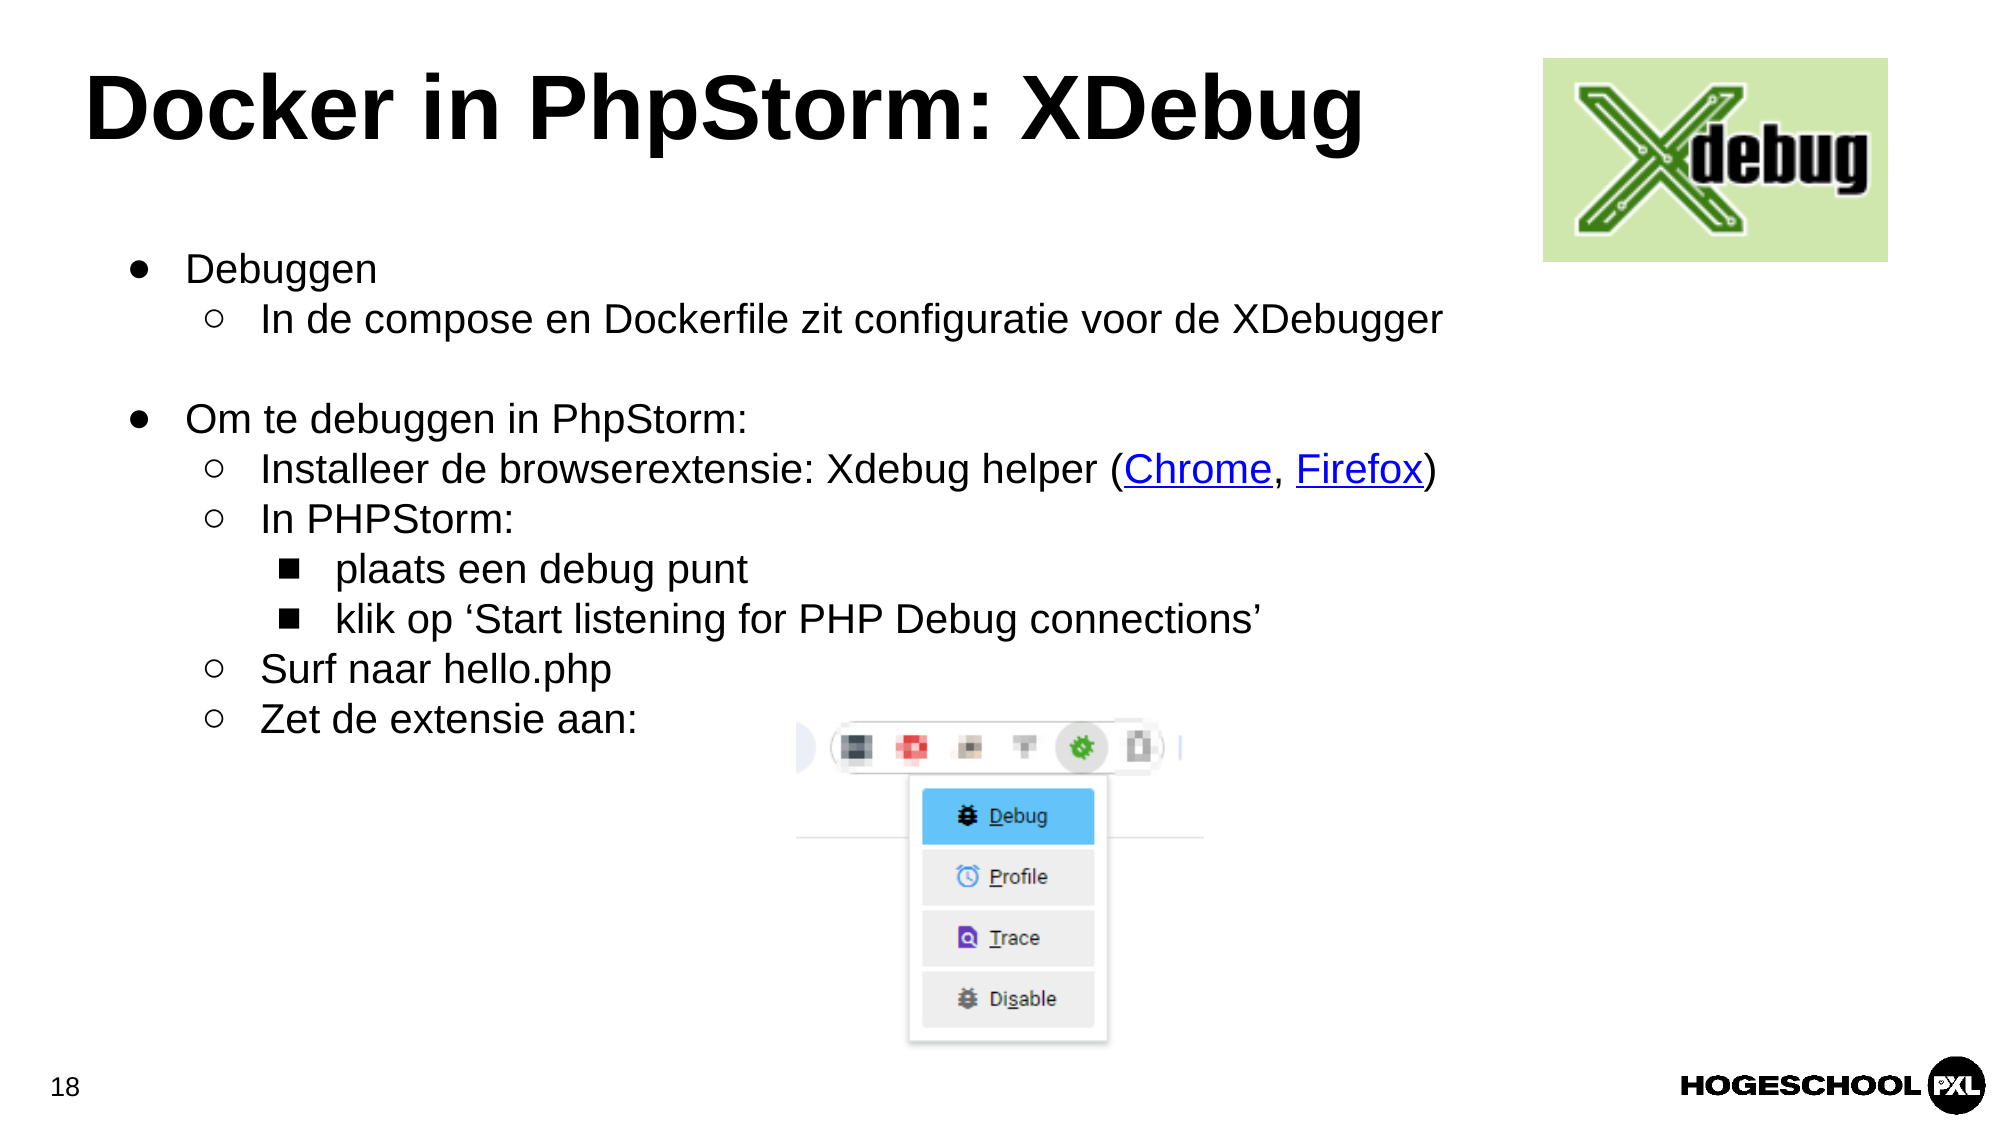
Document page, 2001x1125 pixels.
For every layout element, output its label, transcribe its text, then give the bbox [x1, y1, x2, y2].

text_box Debuggen In de compose en Dockerfile zit configuratie voor de XDebugger Om te debuggen in PhpStorm: Installeer de browserextensie: Xdebug helper (Chrome, Firefox) In PHPStorm: plaats een debug punt klik op ‘Start listening for PHP Debug connections’ Surf naar hello.php Zet de extensie aan: [95, 226, 1783, 757]
picture [1675, 1050, 1991, 1120]
slide_number <number> [21, 1054, 95, 1105]
picture [796, 712, 1204, 1125]
title Docker in PhpStorm: XDebug [84, 47, 1916, 209]
picture [1543, 58, 1888, 262]
